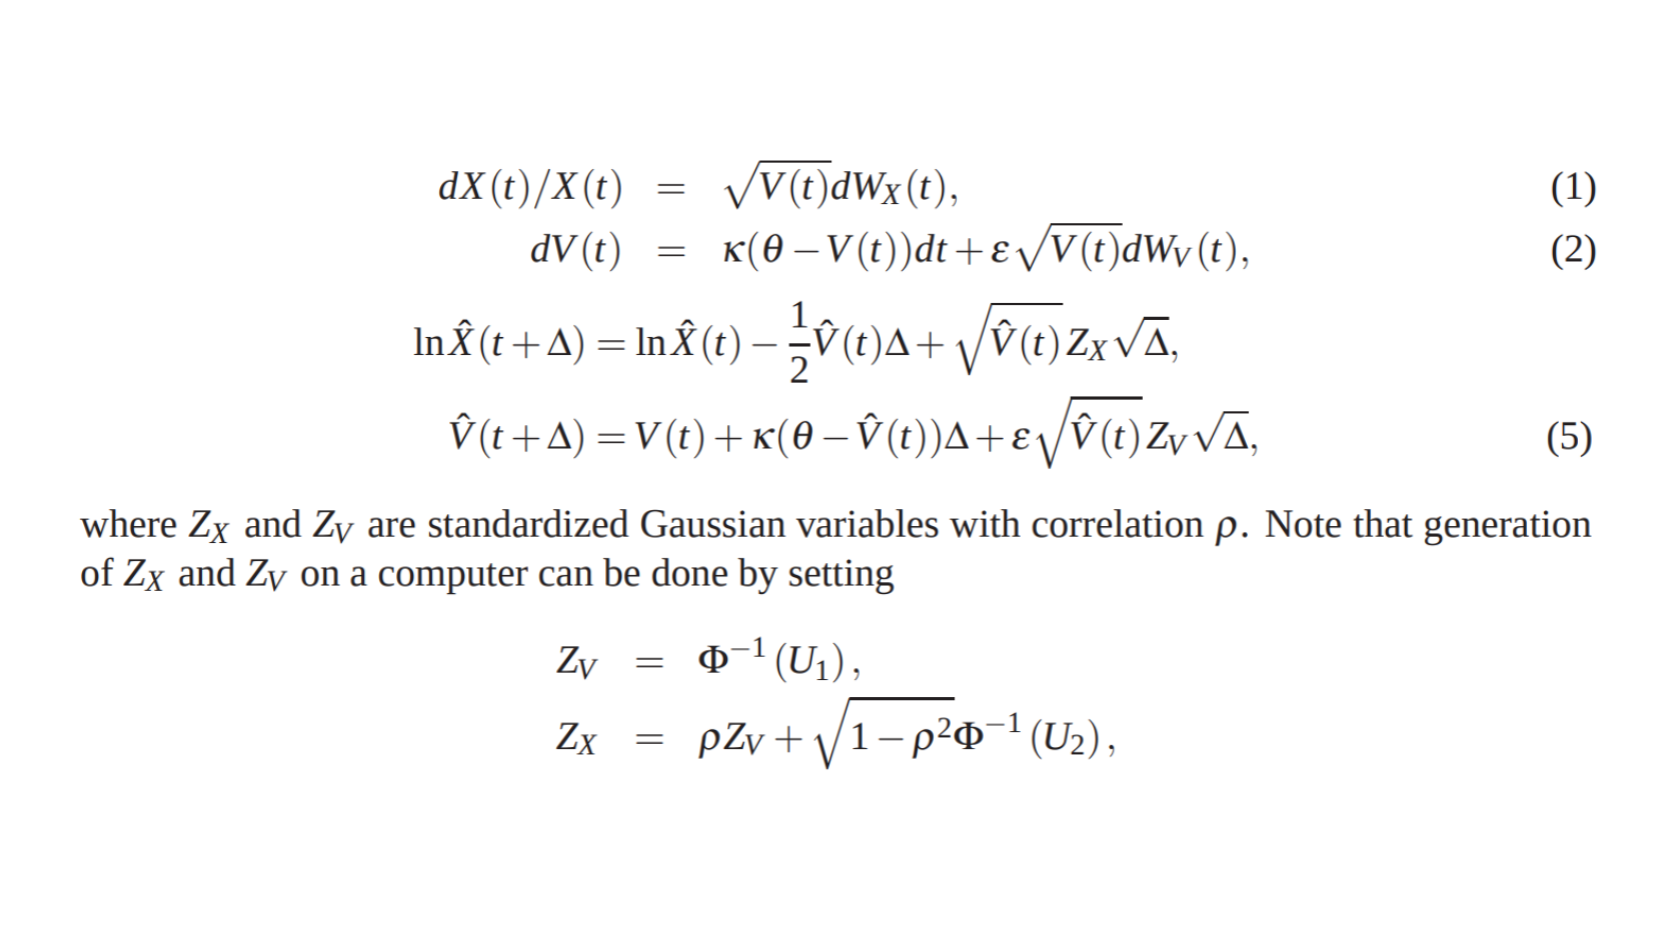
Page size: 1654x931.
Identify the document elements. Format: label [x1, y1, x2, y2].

picture [11, 134, 1654, 866]
